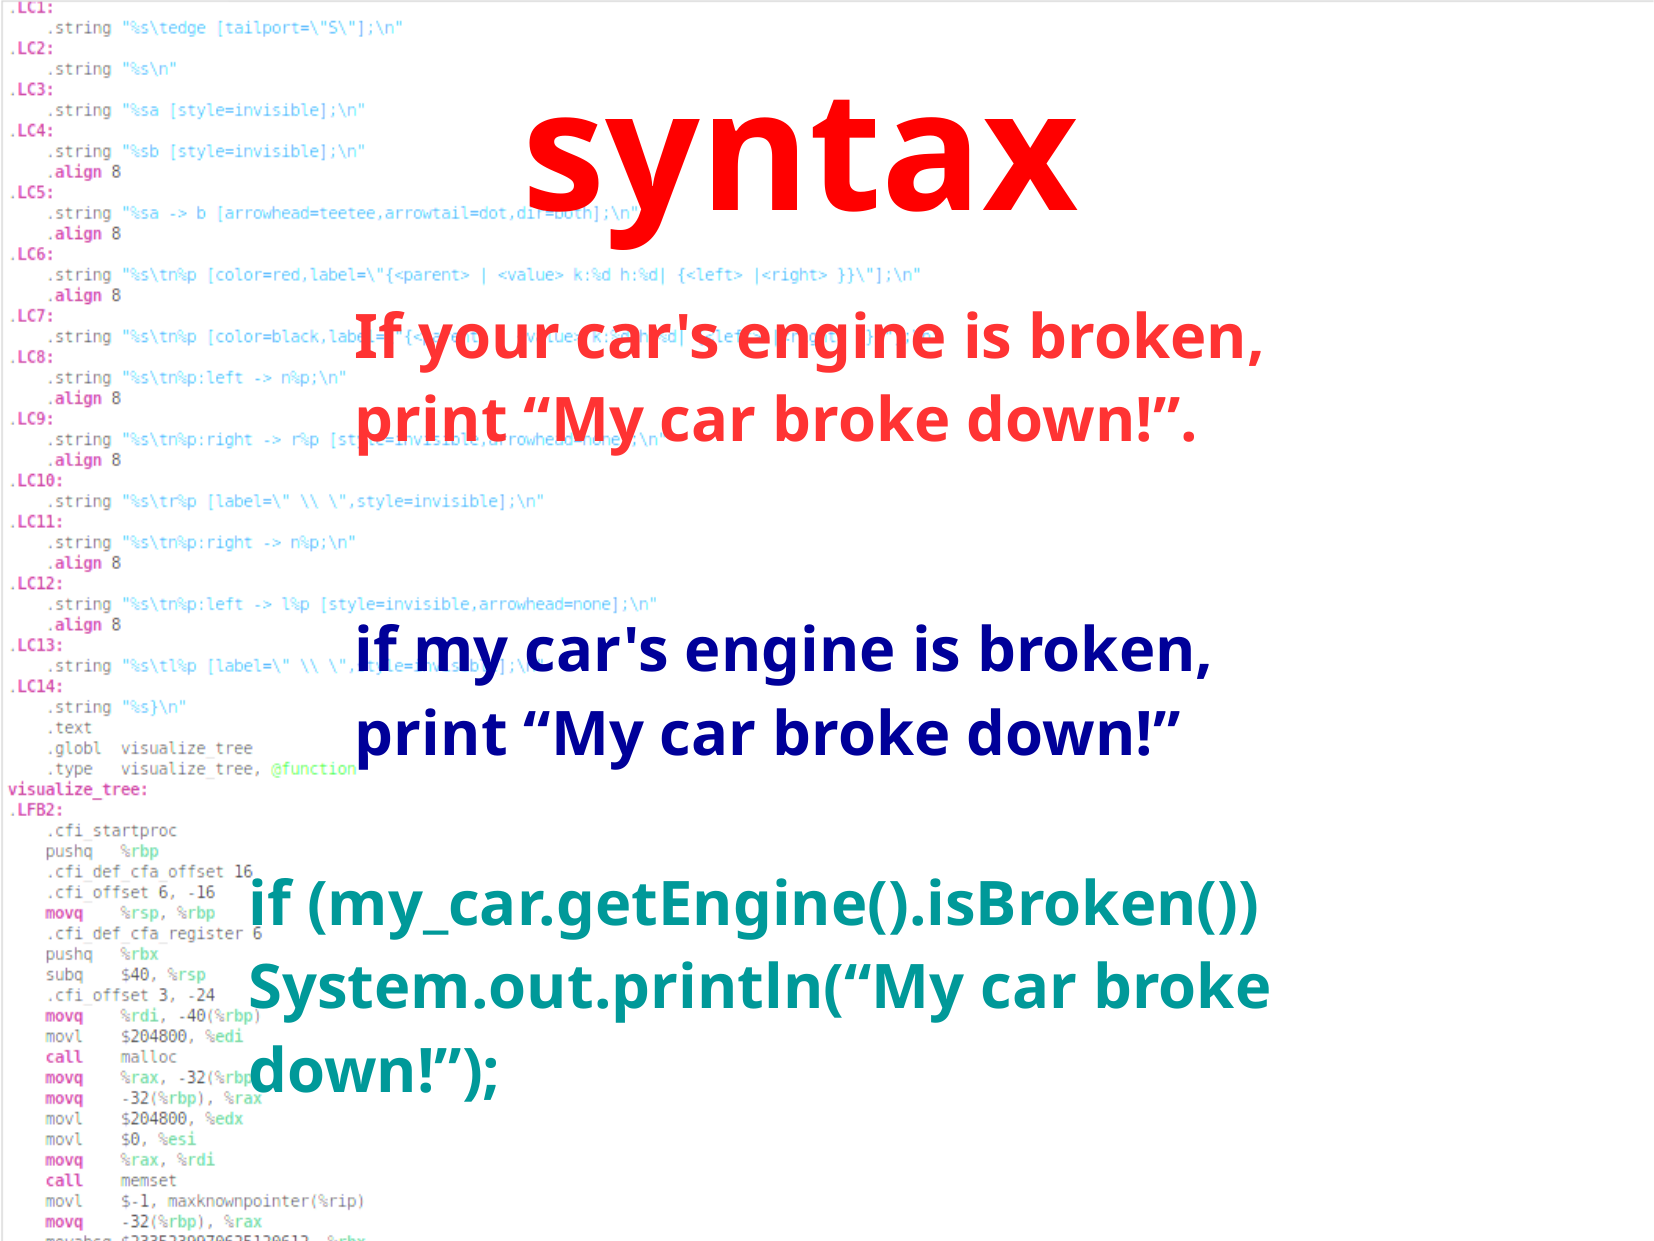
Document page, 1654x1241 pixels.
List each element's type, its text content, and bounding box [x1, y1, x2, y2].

text_box syntax [507, 25, 1116, 271]
text_box if my car's engine is broken, print “My car broke down!” [340, 598, 1336, 783]
picture [0, 0, 1654, 1241]
text_box If your car's engine is broken, print “My car broke down!”. [340, 285, 1336, 470]
text_box if (my_car.getEngine().isBroken()) System.out.println(“My car broke down!”); [233, 852, 1364, 1122]
